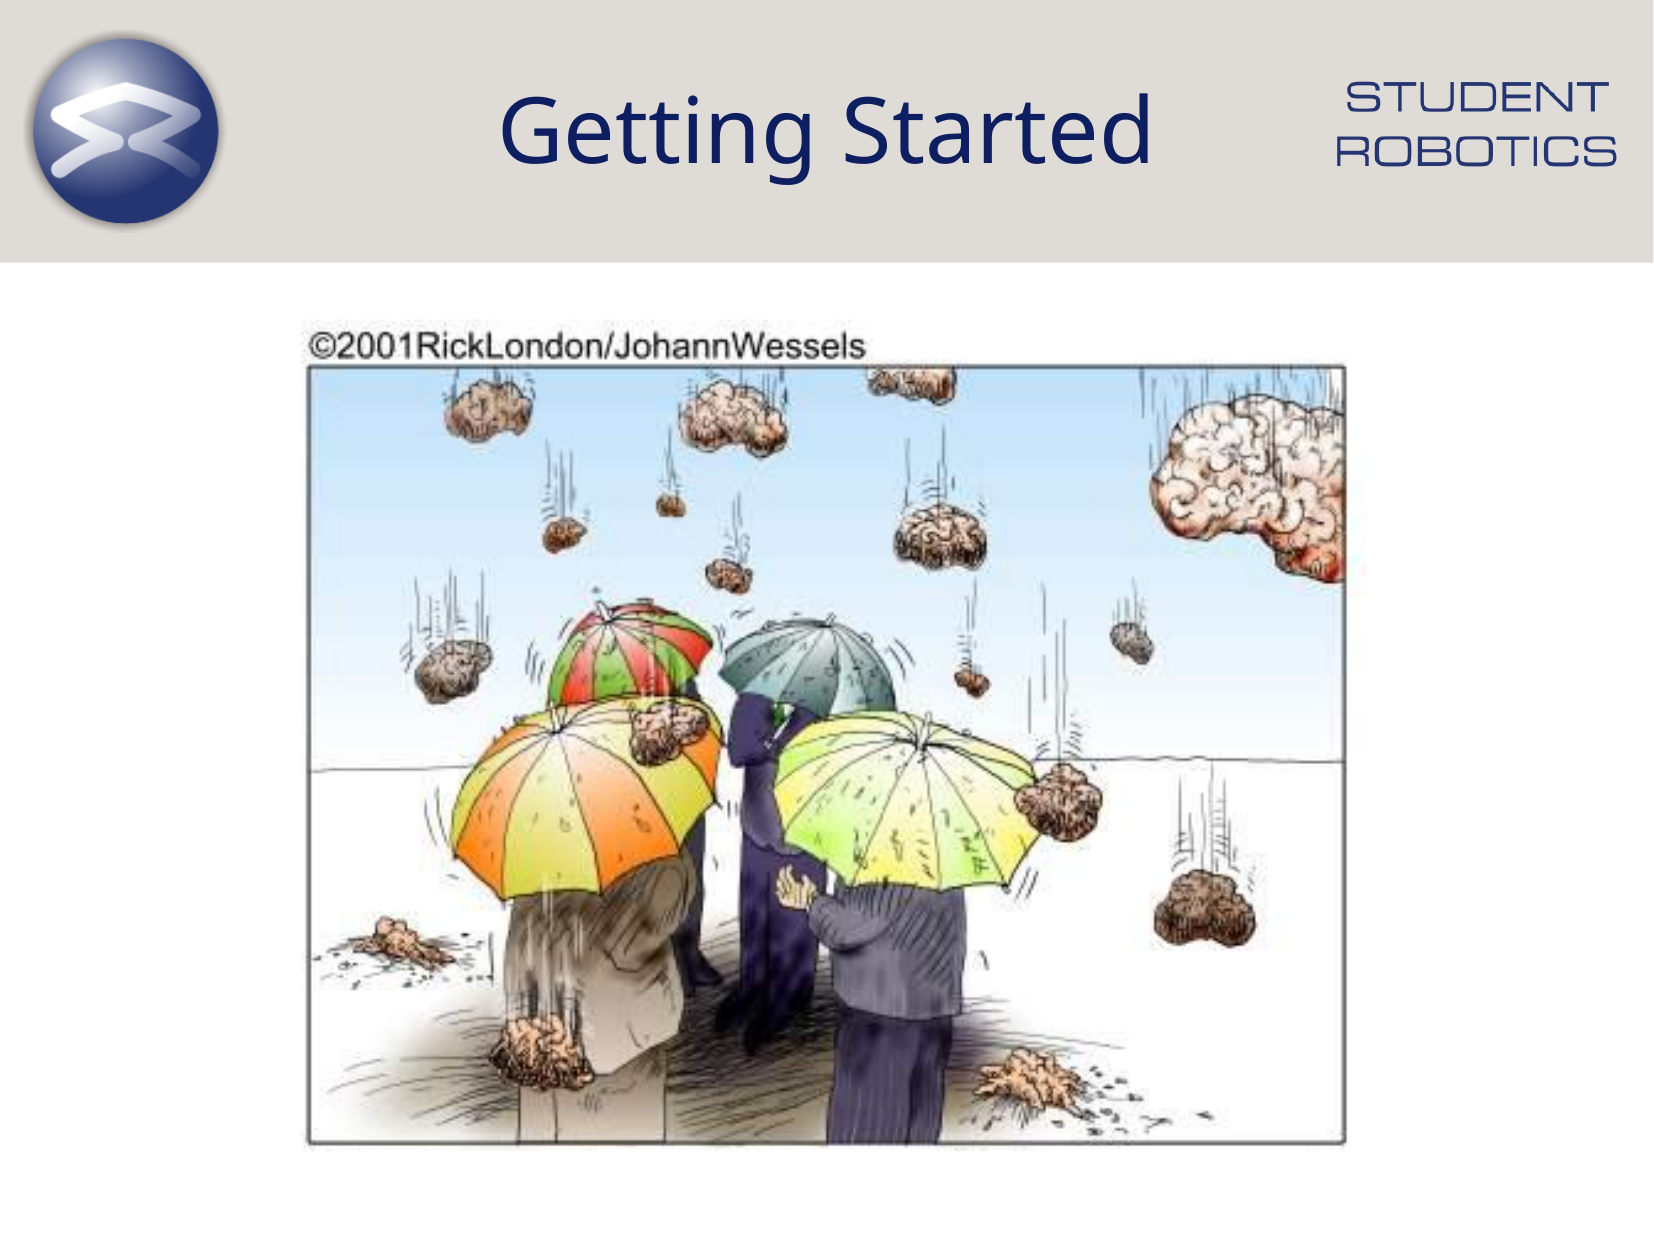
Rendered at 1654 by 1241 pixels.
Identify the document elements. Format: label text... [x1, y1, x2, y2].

picture [9, 19, 82, 245]
picture [223, 281, 1431, 1151]
picture [1571, 68, 1633, 174]
title Getting Started [82, 0, 1571, 257]
